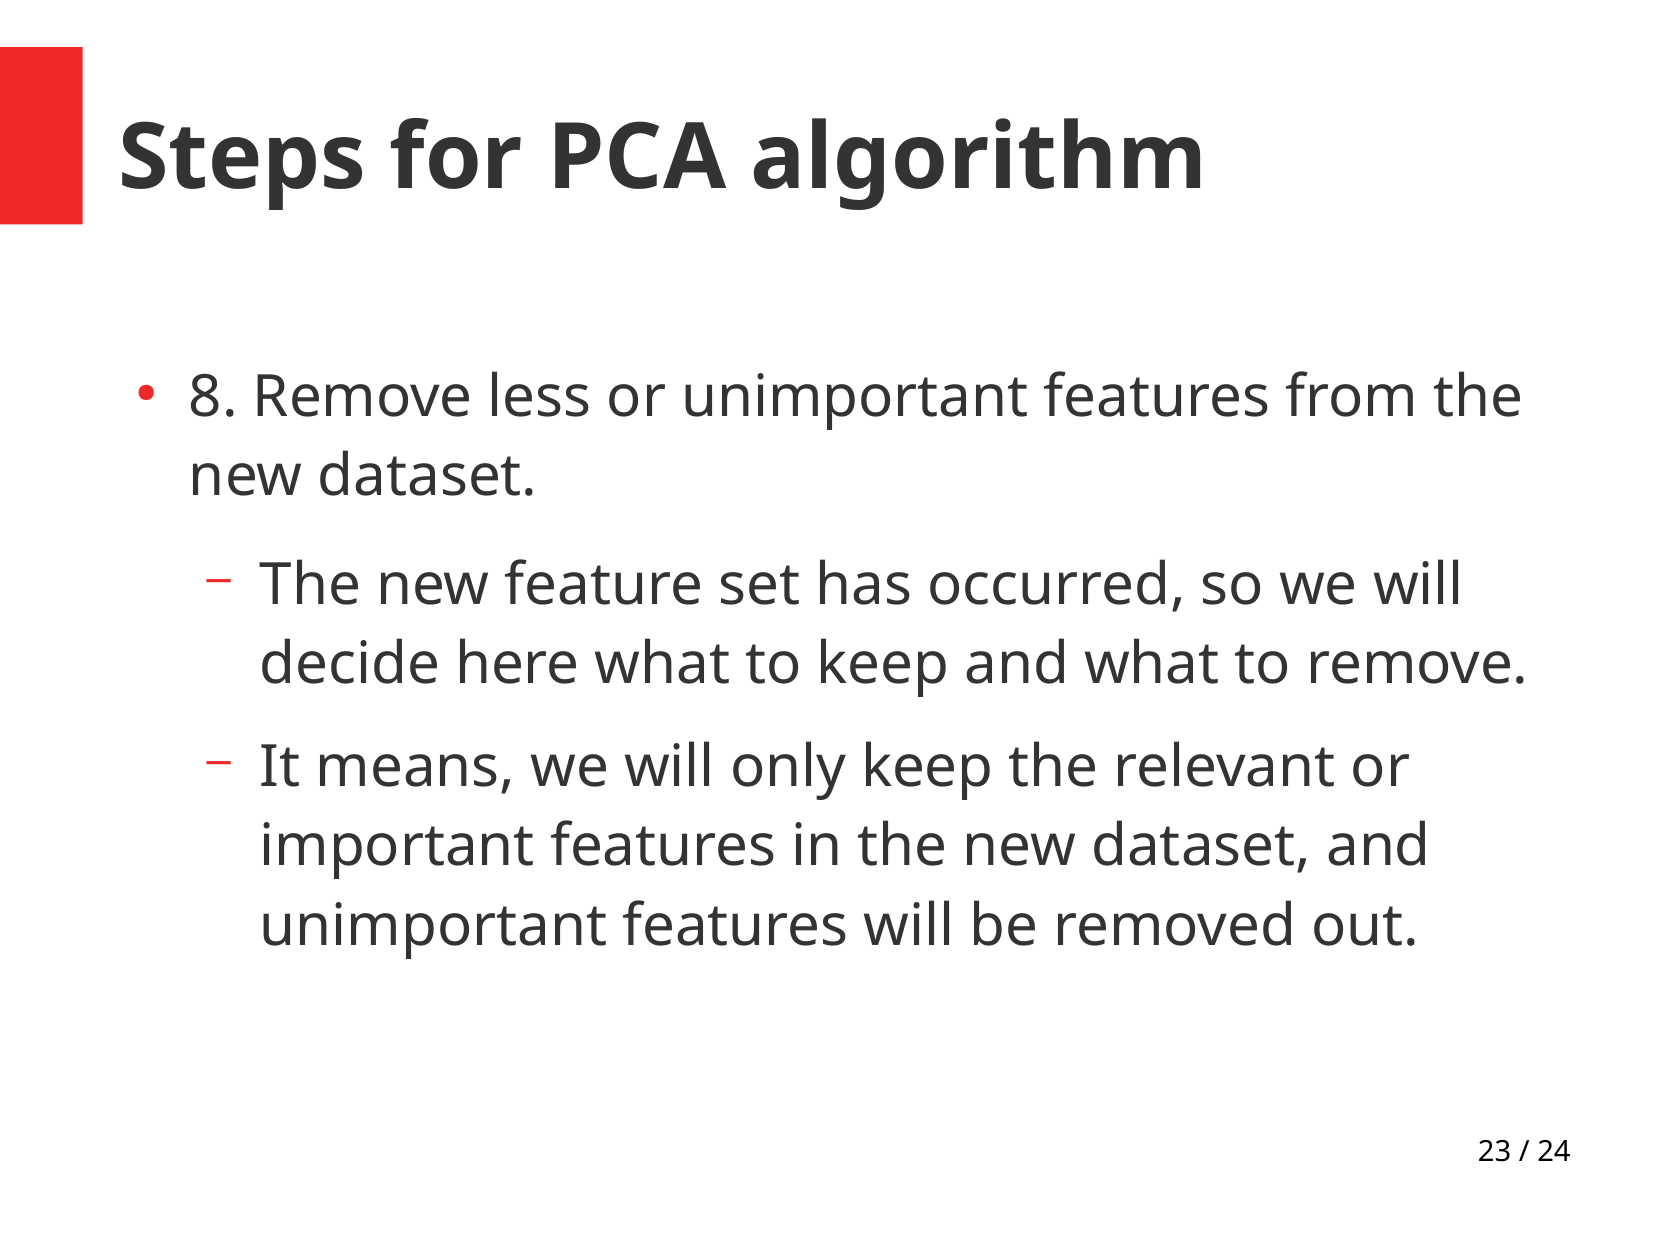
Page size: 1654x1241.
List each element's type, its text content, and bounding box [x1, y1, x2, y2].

list 8. Remove less or unimportant features from the new dataset. The new feature set has occurred, so we will decide here what to keep and what to remove. It means, we will only keep the relevant or important features in the new dataset, and unimportant features will be removed out. [118, 354, 1536, 1074]
title Steps for PCA algorithm [118, 49, 1571, 257]
